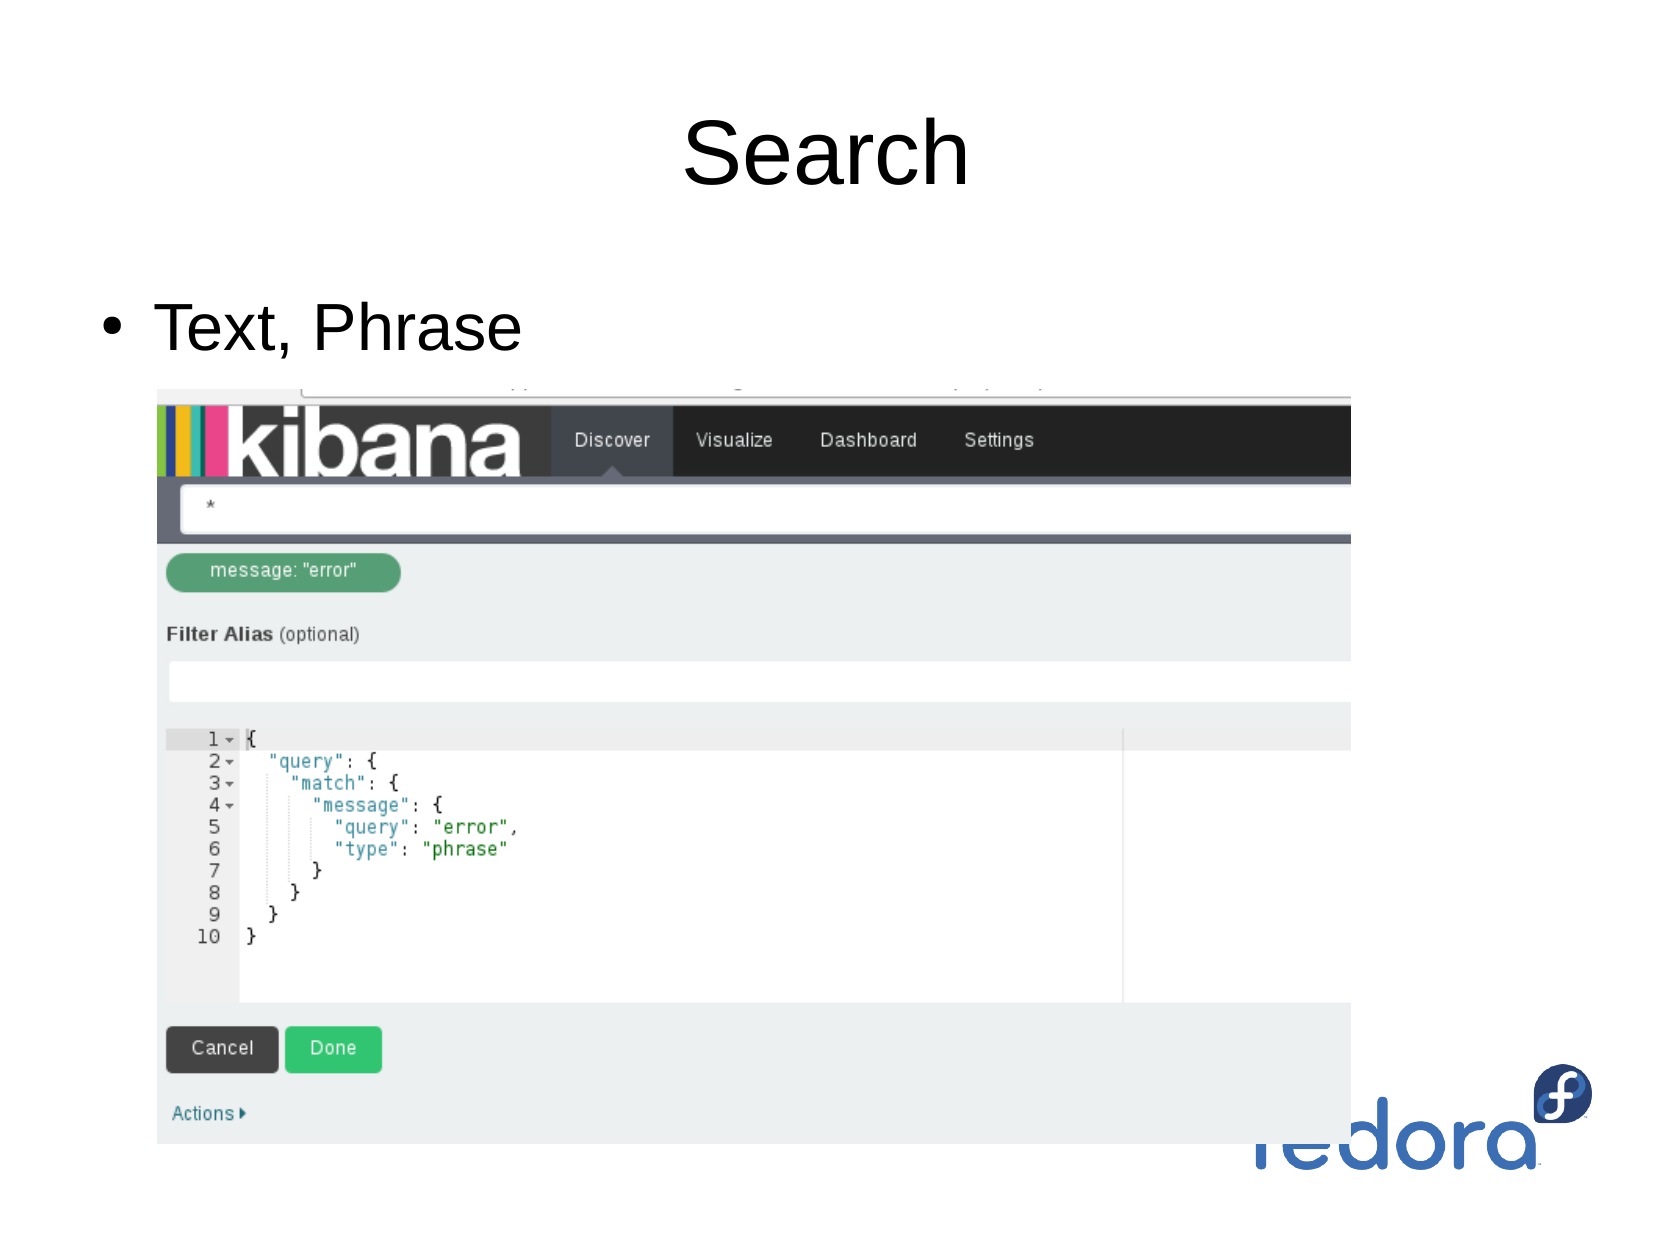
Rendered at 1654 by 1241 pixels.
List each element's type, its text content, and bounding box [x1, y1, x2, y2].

picture [157, 389, 1592, 1171]
title Search [82, 49, 1571, 257]
list Text, Phrase [82, 290, 1571, 406]
